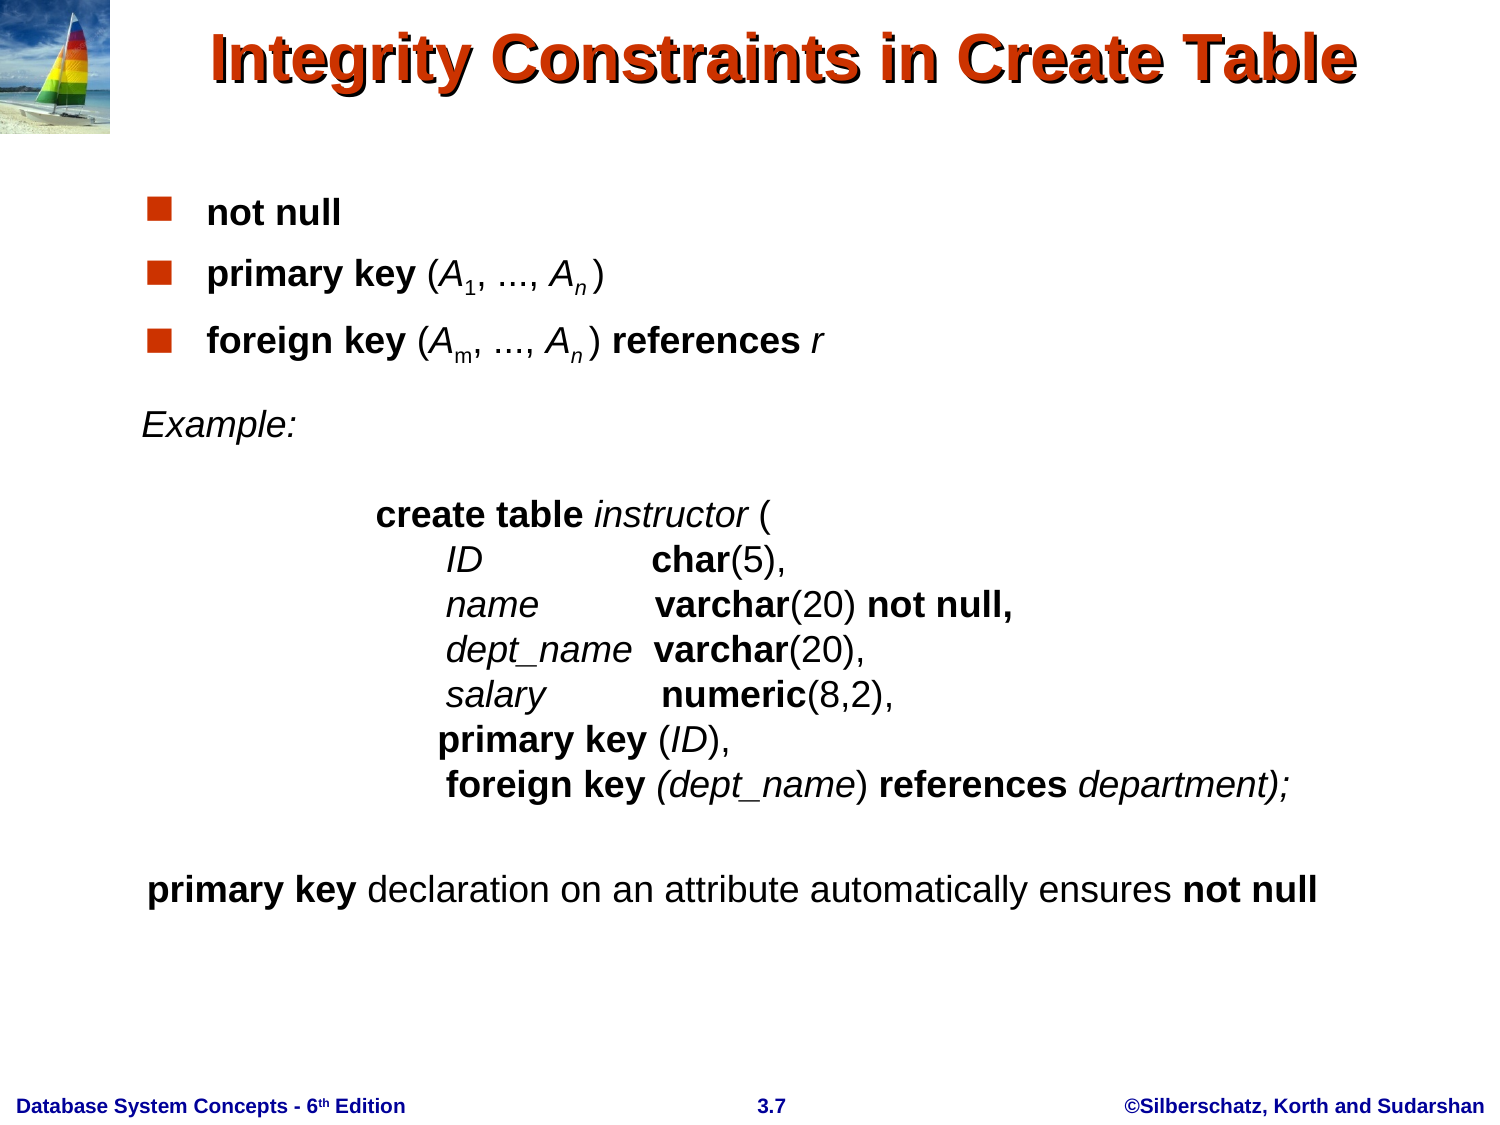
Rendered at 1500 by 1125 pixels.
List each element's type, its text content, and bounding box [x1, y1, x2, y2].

text_box primary key declaration on an attribute automatically ensures not null [132, 857, 1348, 971]
text_box Example: create table instructor ( ID char(5), name varchar(20) not null, dept_name varchar(20), salary numeric(8,2), primary key (ID), foreign key (dept_name) references department); [126, 392, 1328, 806]
picture [0, 0, 110, 134]
list not null primary key (A1, ..., An ) foreign key (Am, ..., An ) references r [135, 180, 1225, 386]
title Integrity Constraints in Create Table [121, 1, 1447, 102]
